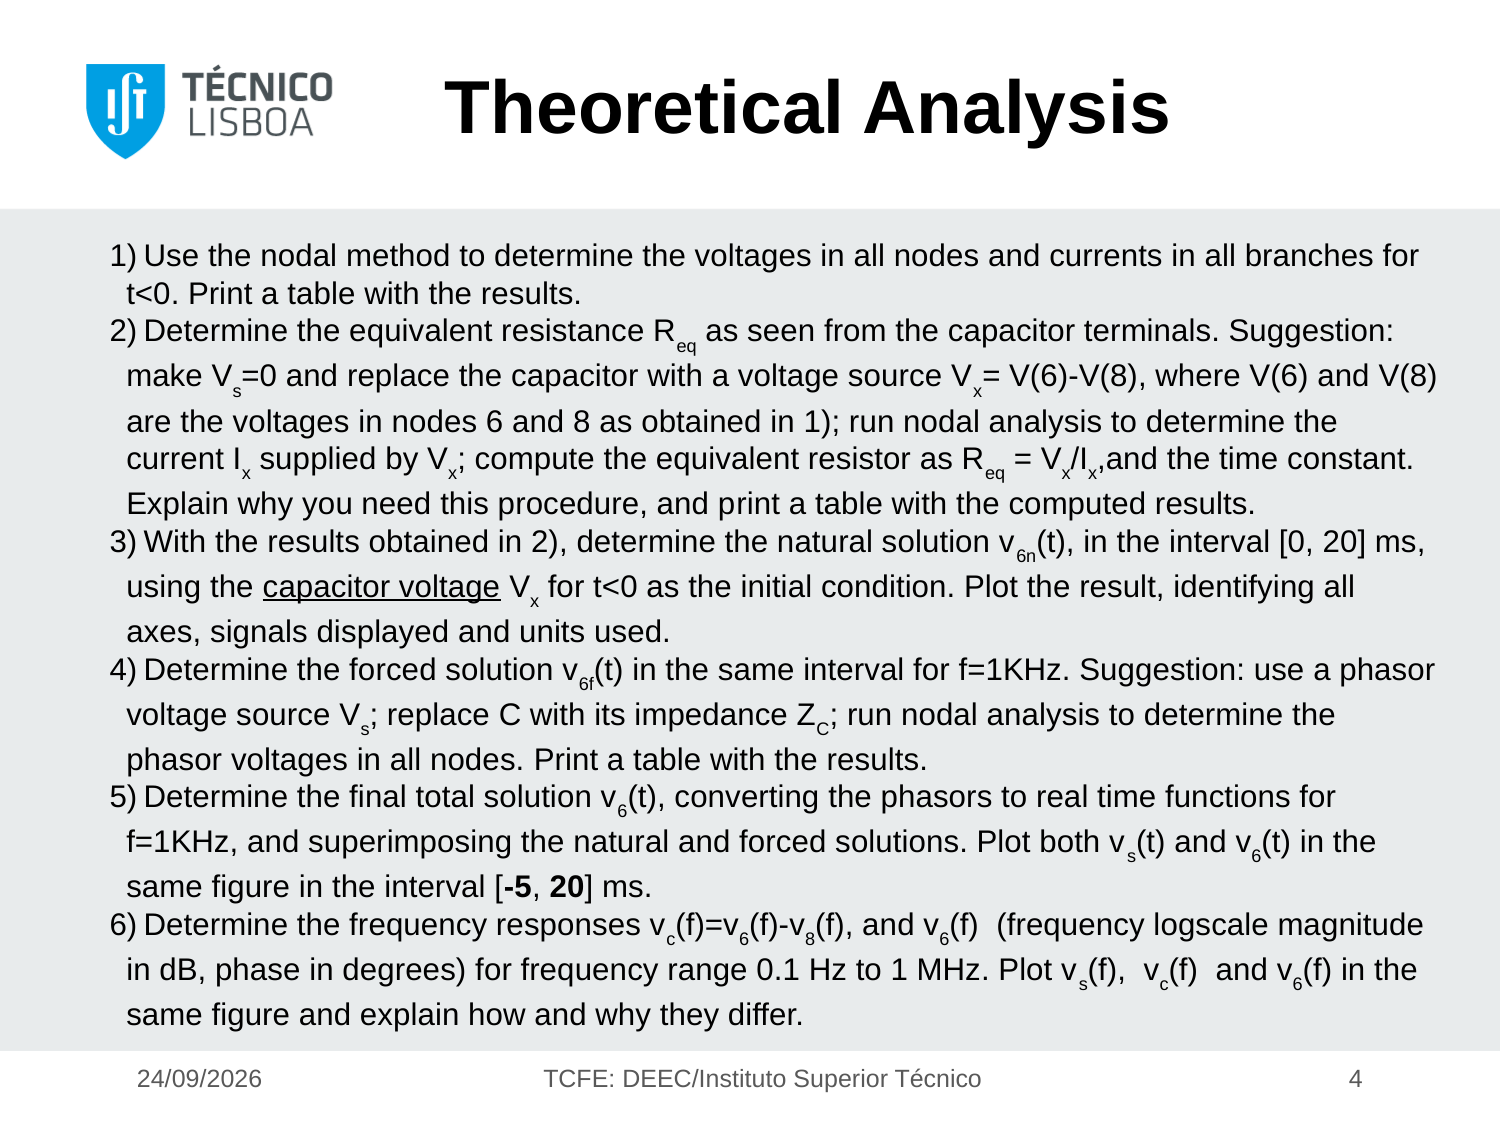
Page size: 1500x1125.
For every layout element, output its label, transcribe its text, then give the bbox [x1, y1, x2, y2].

picture [0, 0, 1500, 1125]
title Theoretical Analysis [430, 32, 1461, 176]
list Use the nodal method to determine the voltages in all nodes and currents in all branches for t<0. Print a table with the results. Determine the equivalent resistance Req as seen from the capacitor terminals. Suggestion: make Vs=0 and replace the capacitor with a voltage source Vx= V(6)-V(8), where V(6) and V(8) are the voltages in nodes 6 and 8 as obtained in 1); run nodal analysis to determine the current Ix supplied by Vx; compute the equivalent resistor as Req = Vx/Ix,and the time constant. Explain why you need this procedure, and print a table with the computed results. With the results obtained in 2), determine the natural solution v6n(t), in the interval [0, 20] ms, using the capacitor voltage Vx for t<0 as the initial condition. Plot the result, identifying all axes, signals displayed and units used. Determine the forced solution v6f(t) in the same interval for f=1KHz. Suggestion: use a phasor voltage source Vs; replace C with its impedance ZC; run nodal analysis to determine the phasor voltages in all nodes. Print a table with the results. Determine the final total solution v6(t), converting the phasors to real time functions for f=1KHz, and superimposing the natural and forced solutions. Plot both vs(t) and v6(t) in the same figure in the interval [-5, 20] ms. Determine the frequency responses vc(f)=v6(f)-v8(f), and v6(f) (frequency logscale magnitude in dB, phase in degrees) for frequency range 0.1 Hz to 1 MHz. Plot vs(f), vc(f) and v6(f) in the same figure and explain how and why they differ. [94, 227, 1455, 1072]
